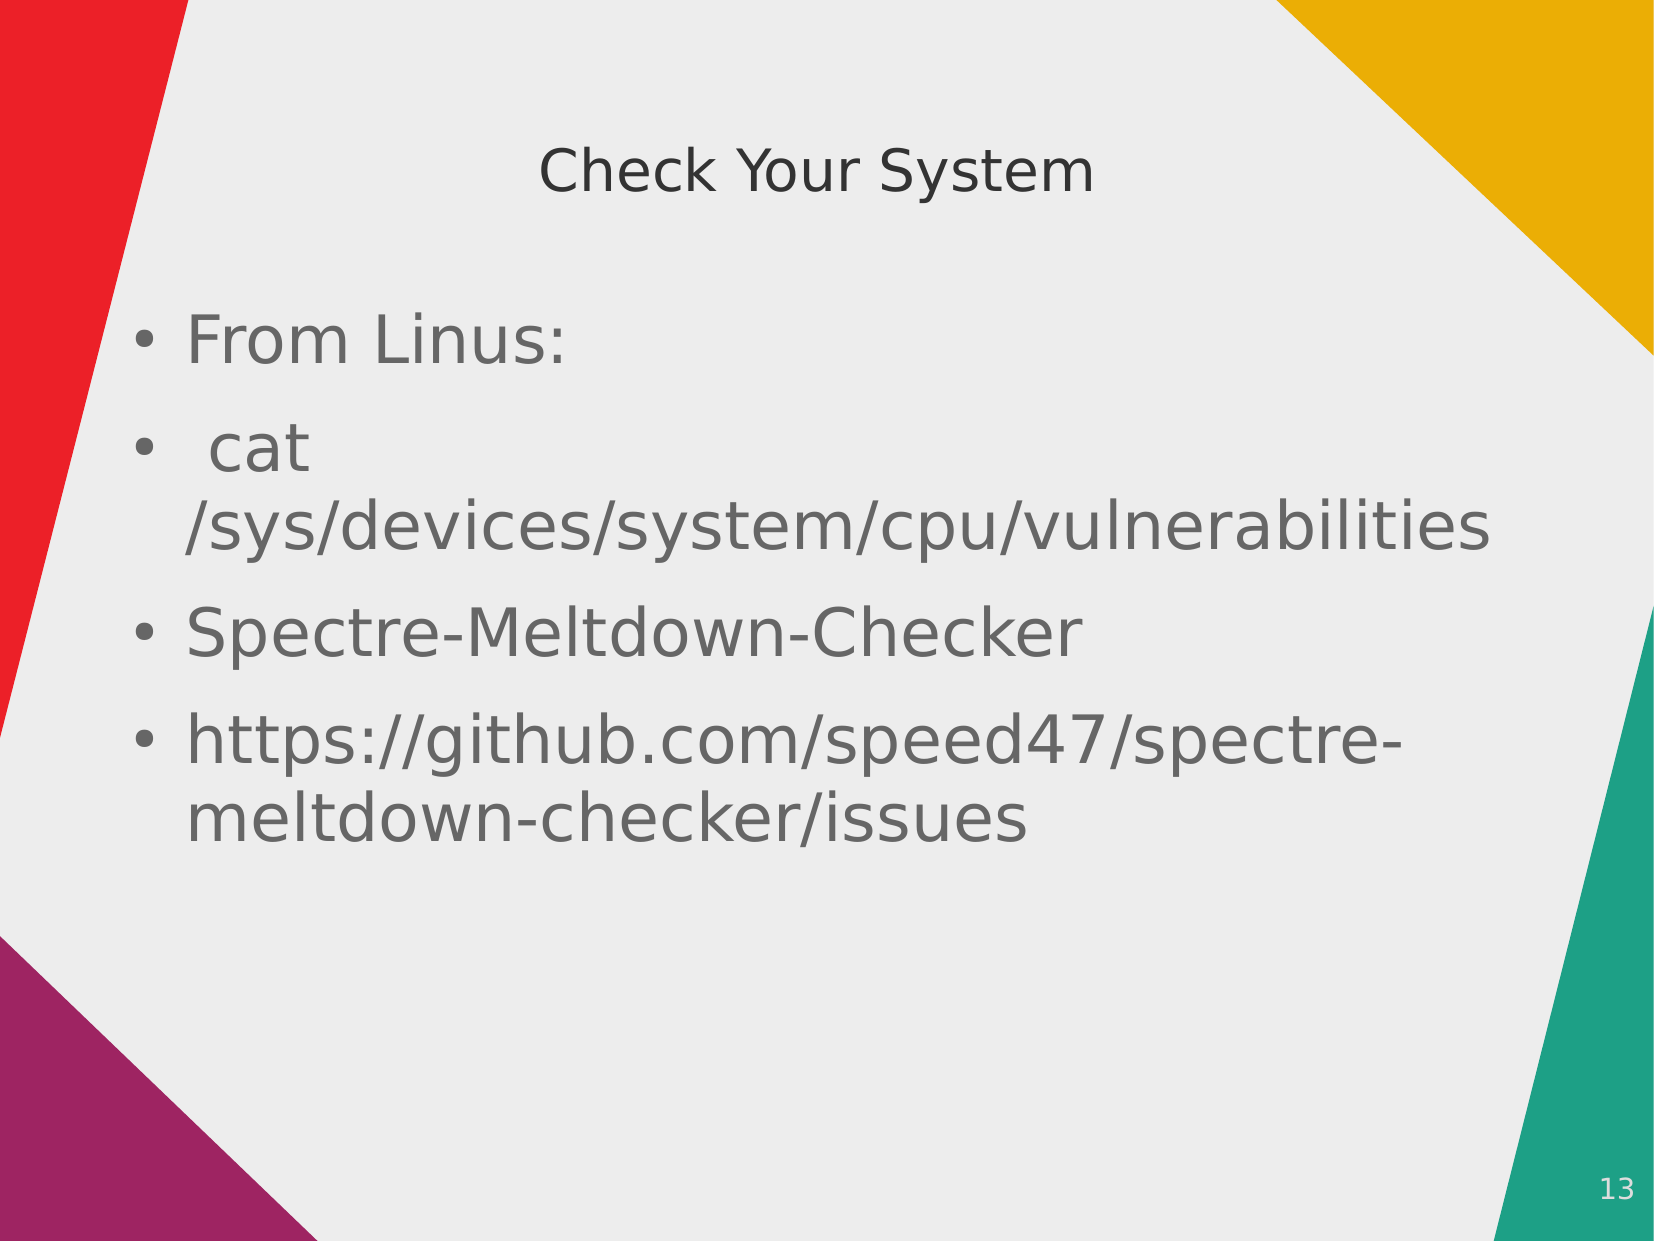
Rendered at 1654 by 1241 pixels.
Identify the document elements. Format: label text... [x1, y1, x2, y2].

list From Linus: cat /sys/devices/system/cpu/vulnerabilities Spectre-Meltdown-Checker https://github.com/speed47/spectre-meltdown-checker/issues [114, 302, 1539, 1033]
title Check Your System [114, 73, 1539, 271]
